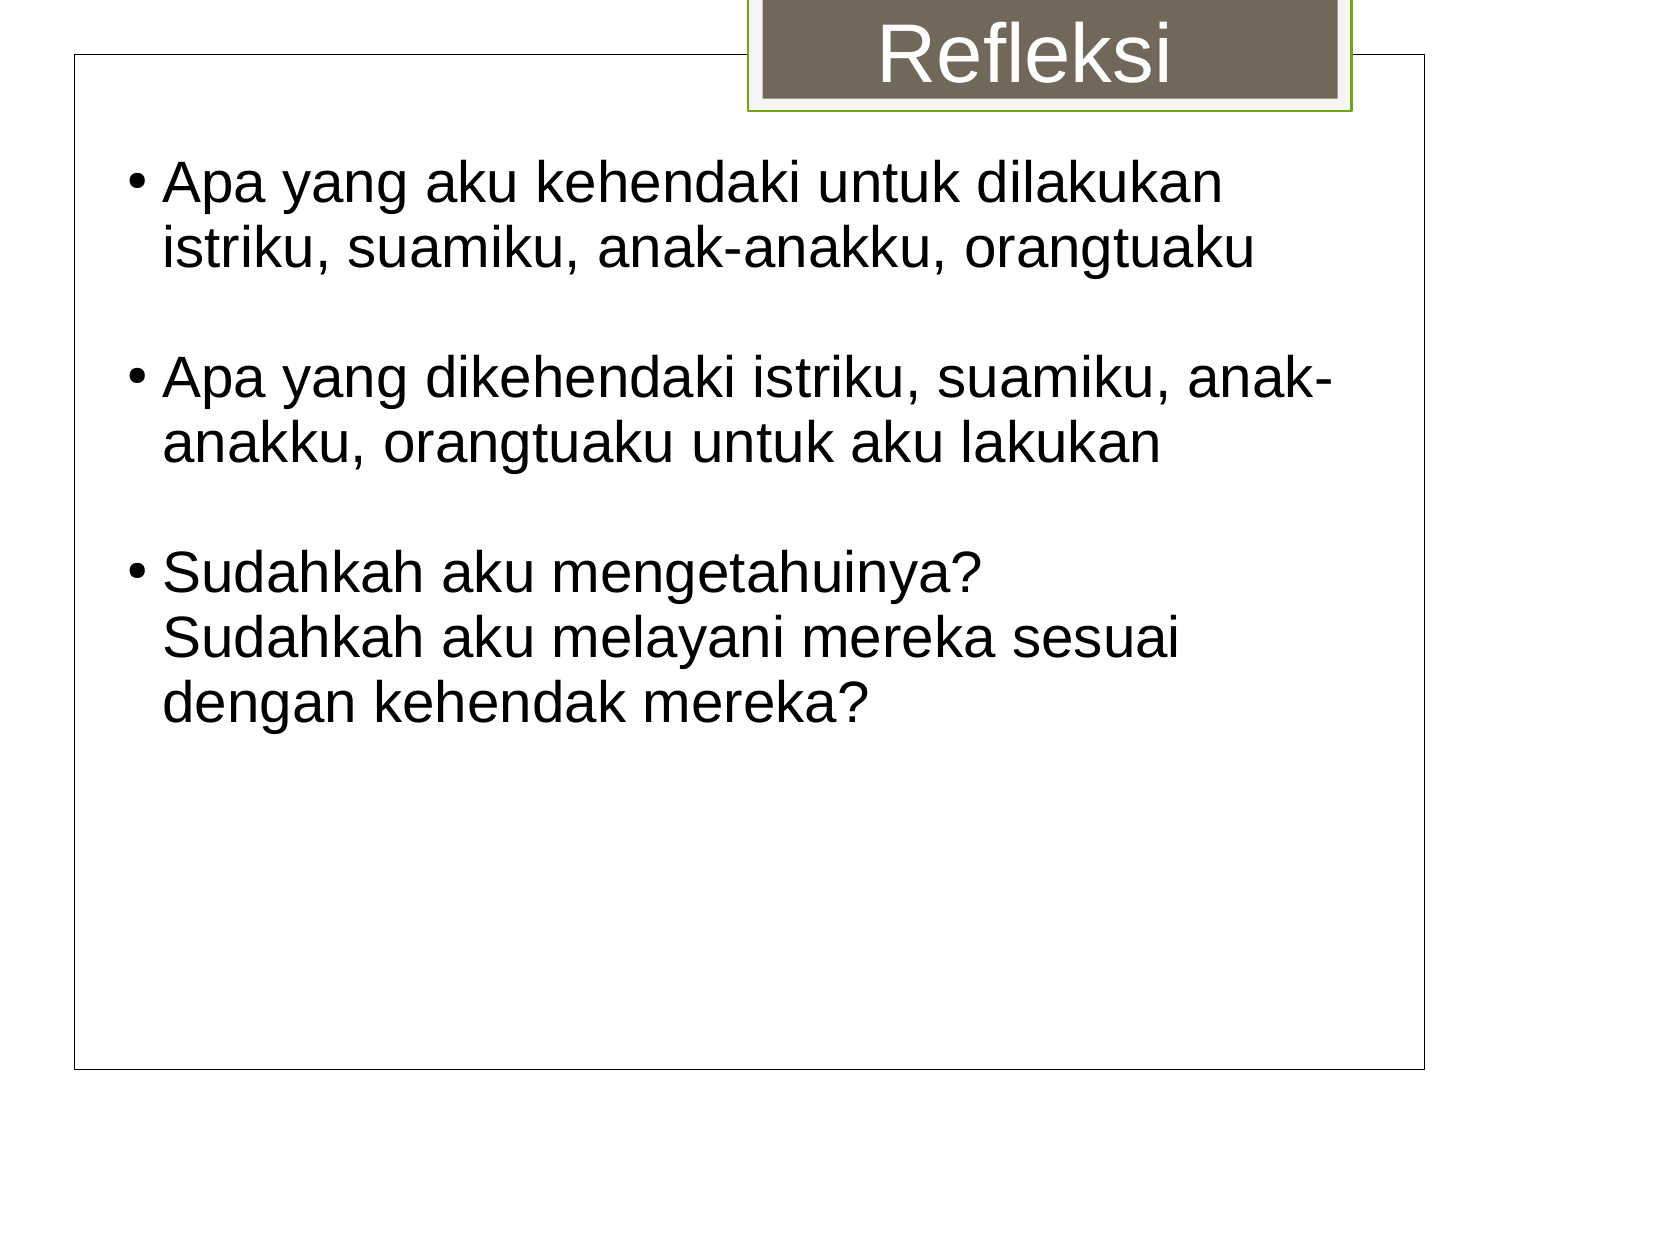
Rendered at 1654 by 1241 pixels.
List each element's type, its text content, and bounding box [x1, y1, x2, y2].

text_box Apa yang aku kehendaki untuk dilakukan istriku, suamiku, anak-anakku, orangtuaku Apa yang dikehendaki istriku, suamiku, anak-anakku, orangtuaku untuk aku lakukan Sudahkah aku mengetahuinya? Sudahkah aku melayani mereka sesuai dengan kehendak mereka? [112, 77, 1394, 1072]
text_box Refleksi [862, 0, 1229, 109]
